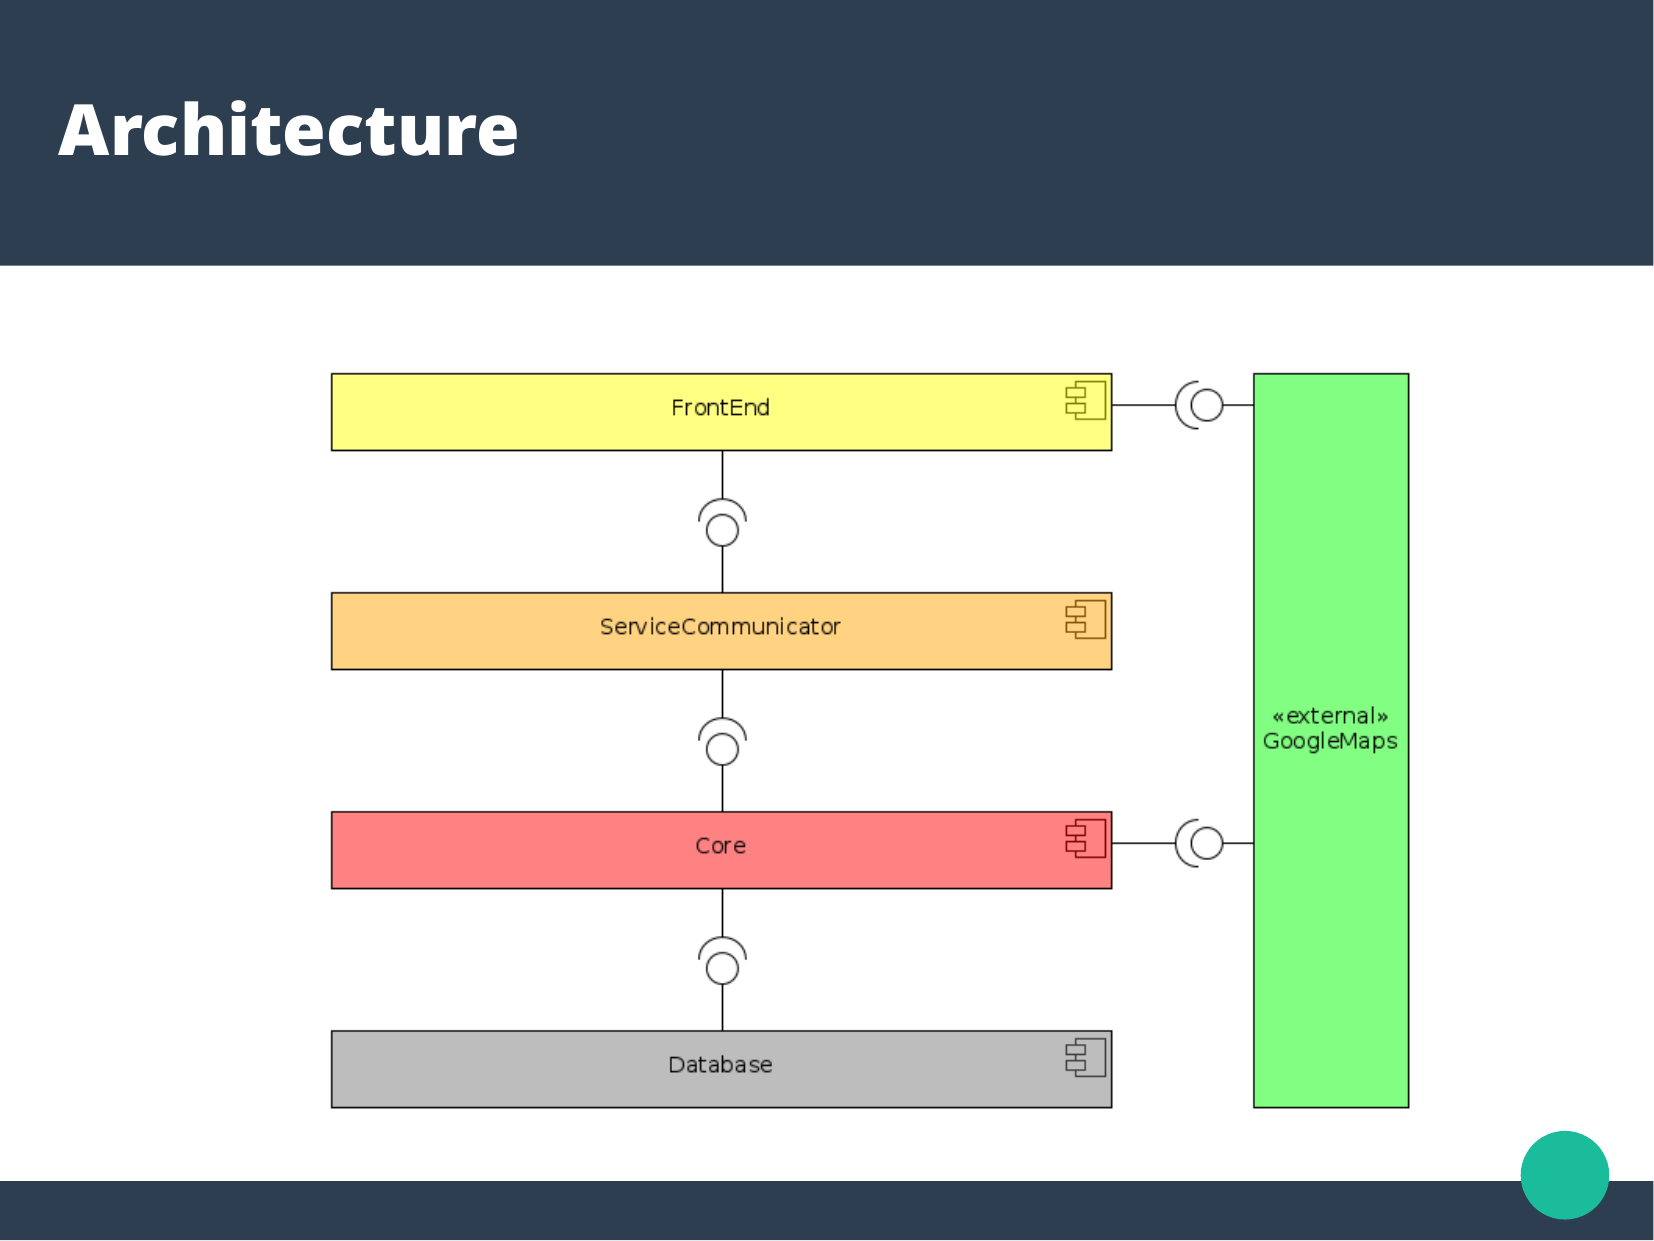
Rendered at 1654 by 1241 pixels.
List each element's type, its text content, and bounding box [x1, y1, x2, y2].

title Architecture [59, 49, 1595, 207]
picture [300, 342, 1441, 1140]
